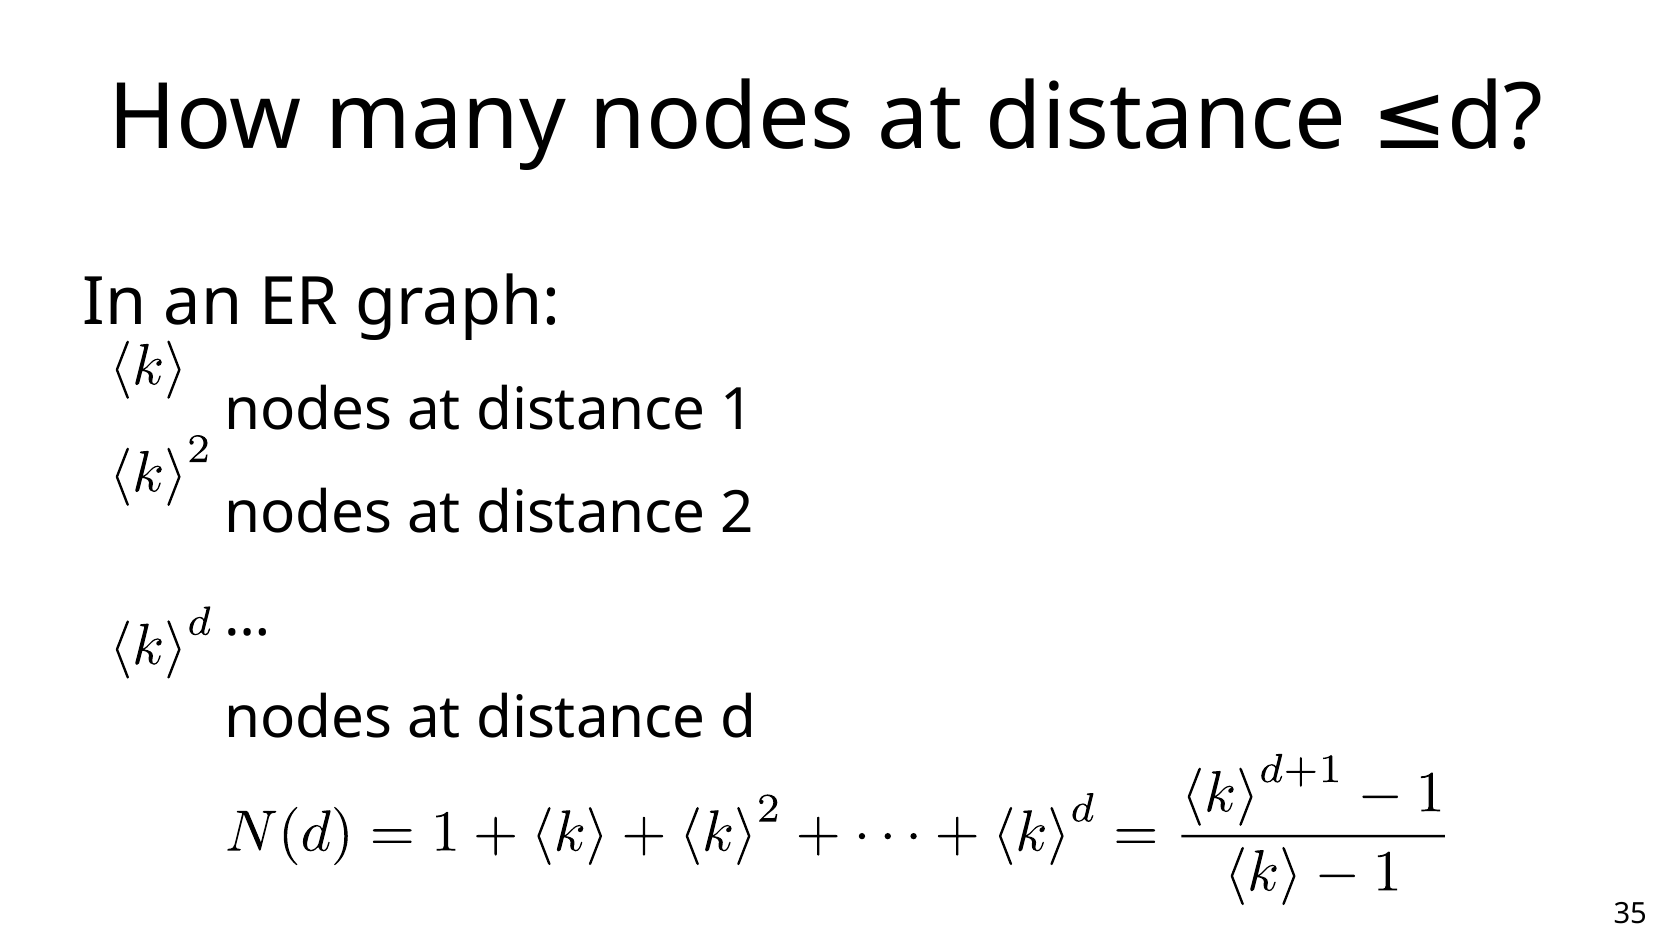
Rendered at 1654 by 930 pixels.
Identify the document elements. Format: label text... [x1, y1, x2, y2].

list In an ER graph: nodes at distance 1 nodes at distance 2 … nodes at distance d [82, 252, 1571, 793]
text_box [109, 340, 187, 399]
text_box [109, 435, 211, 506]
text_box [225, 753, 1445, 906]
title How many nodes at distance ≤d? [82, 1, 1571, 225]
text_box [109, 606, 212, 679]
